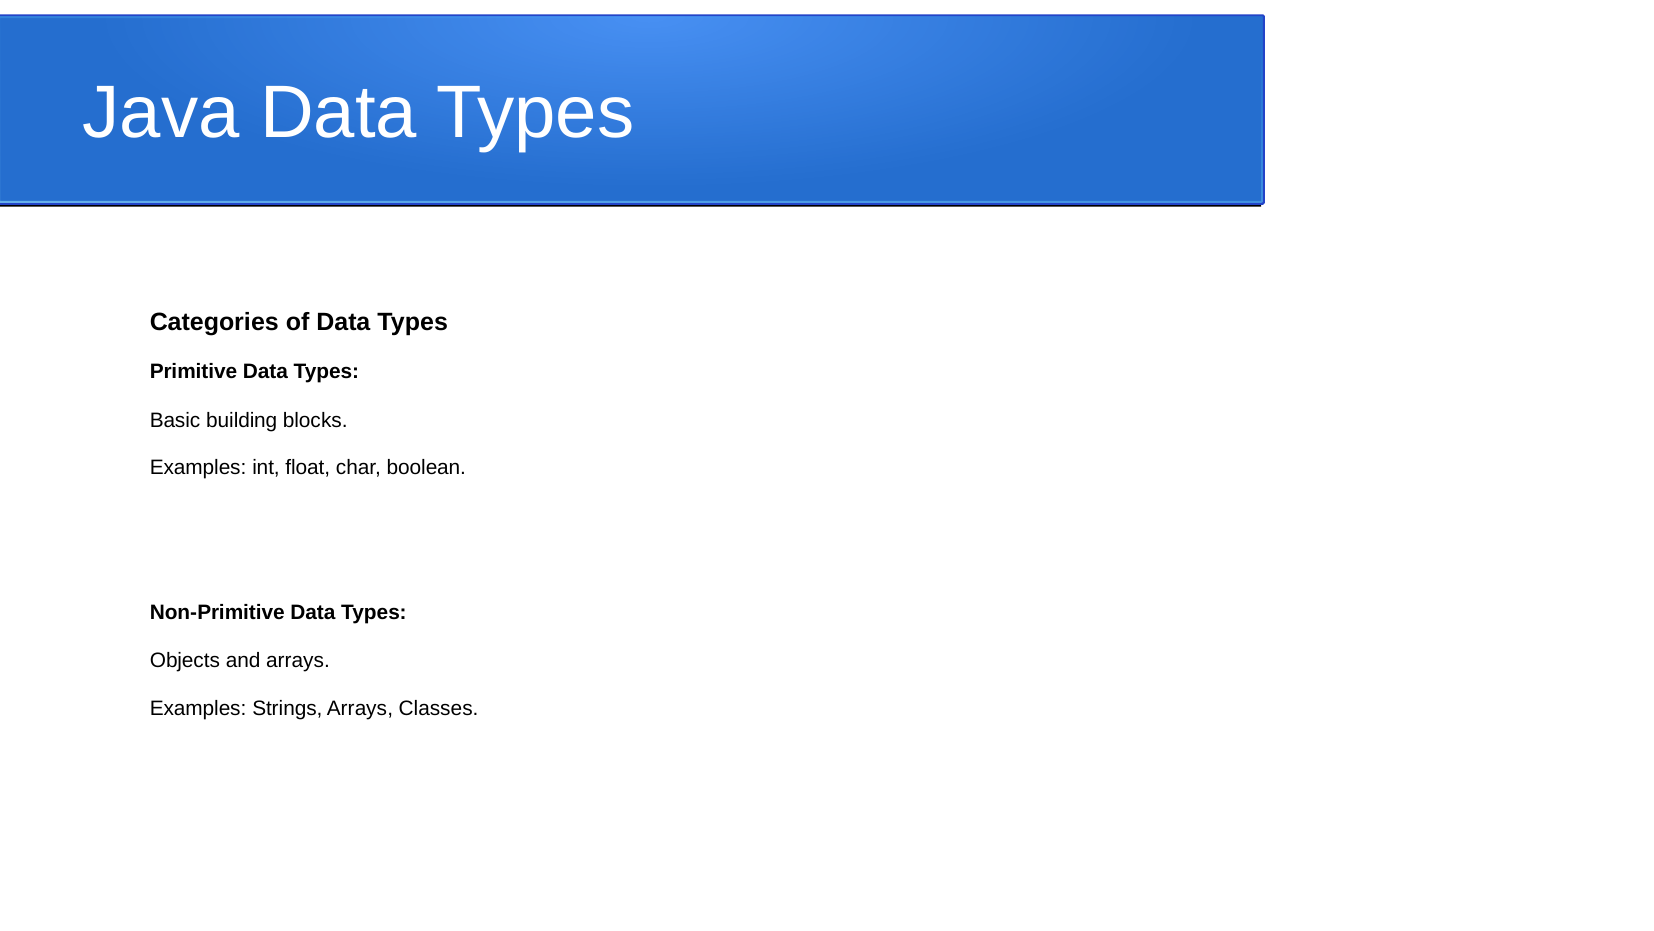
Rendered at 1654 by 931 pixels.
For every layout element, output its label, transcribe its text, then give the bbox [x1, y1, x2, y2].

title Java Data Types [82, 35, 1235, 189]
text_box Categories of Data Types Primitive Data Types: Basic building blocks. Examples: int, float, char, boolean. Non-Primitive Data Types: Objects and arrays. Examples: Strings, Arrays, Classes. [135, 300, 1099, 803]
